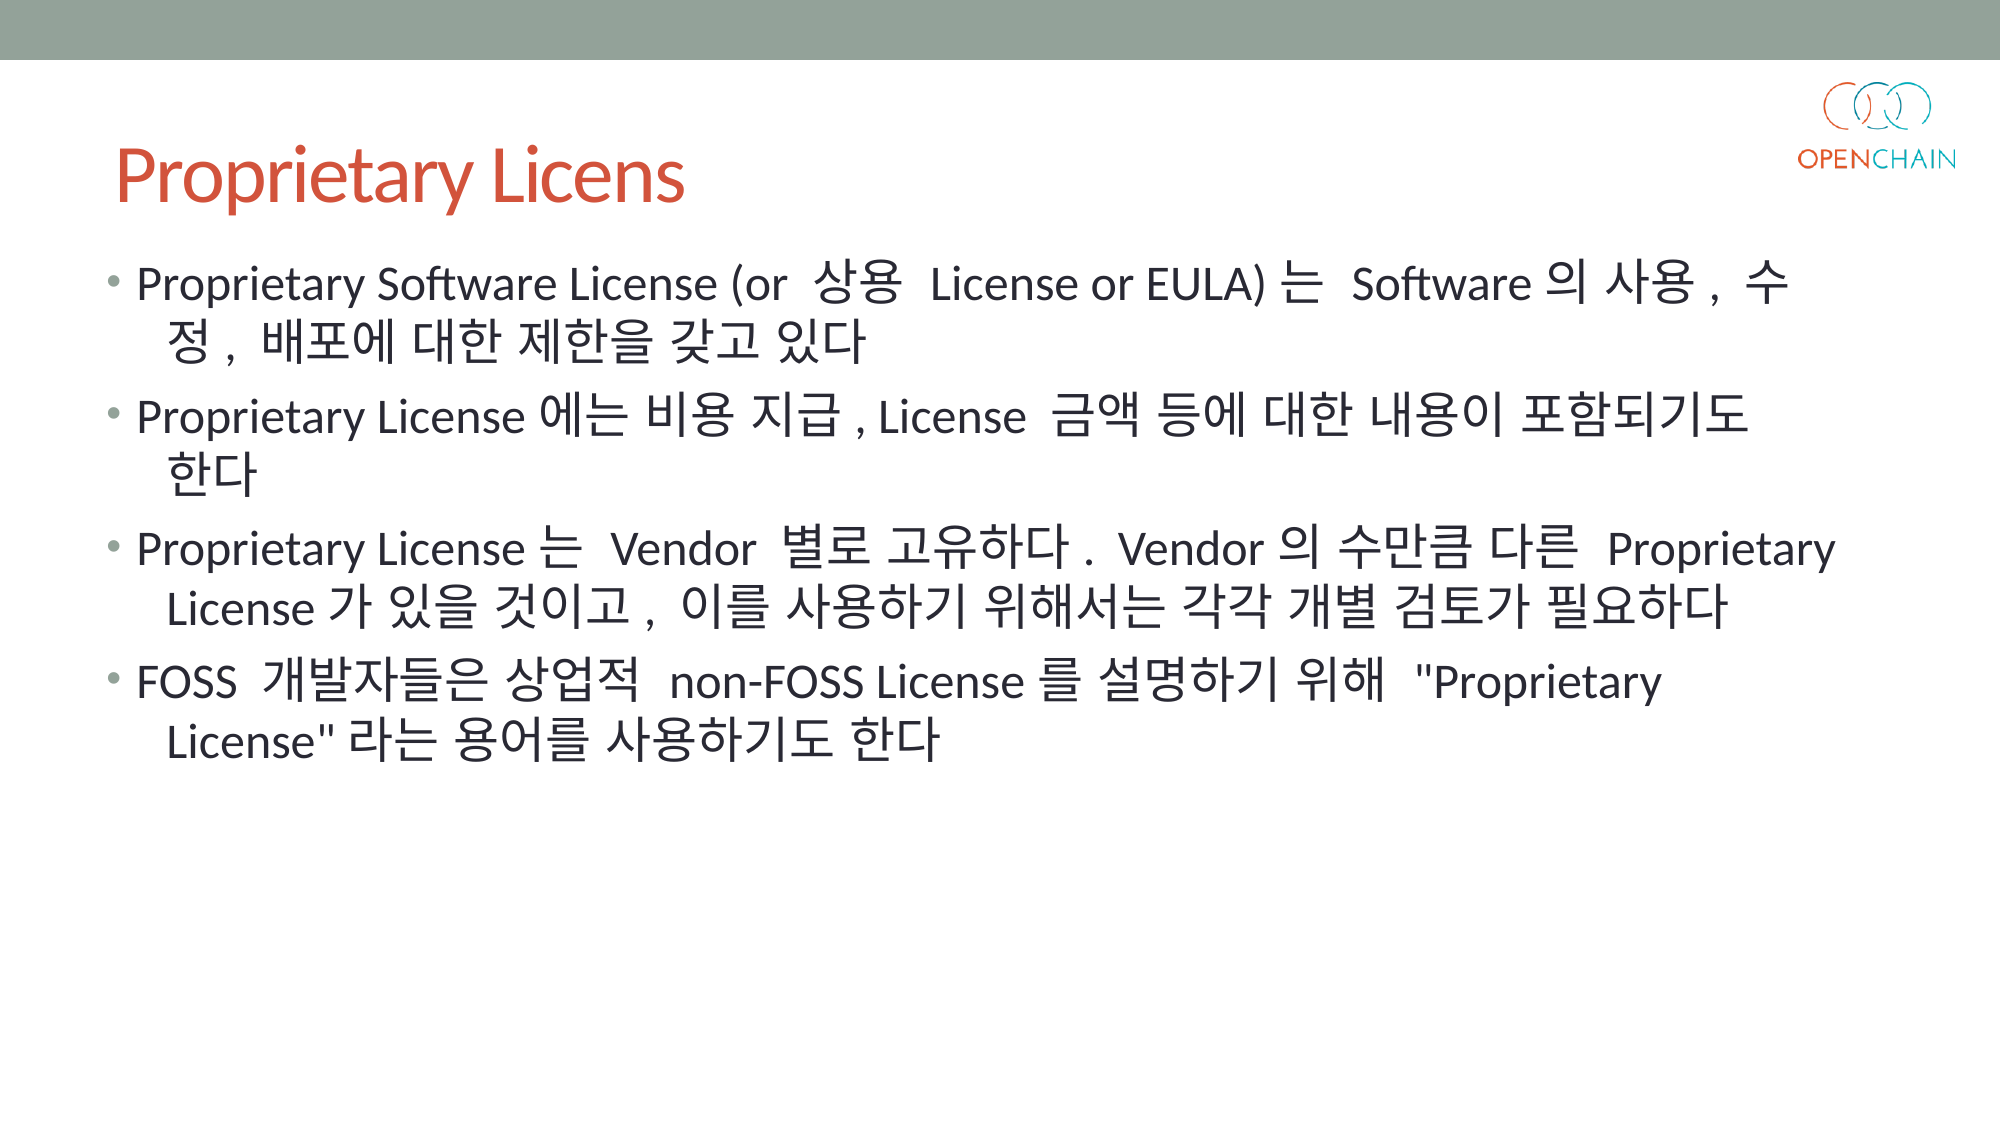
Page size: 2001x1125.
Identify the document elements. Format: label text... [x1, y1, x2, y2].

list Proprietary Software License (or 상용 License or EULA)는 Software의 사용, 수정, 배포에 대한 제한을 갖고 있다 Proprietary License에는 비용 지급, License 금액 등에 대한 내용이 포함되기도 한다 Proprietary License는 Vendor 별로 고유하다. Vendor의 수만큼 다른 Proprietary License가 있을 것이고, 이를 사용하기 위해서는 각각 개별 검토가 필요하다 FOSS 개발자들은 상업적 non-FOSS License를 설명하기 위해 "Proprietary License"라는 용어를 사용하기도 한다 [91, 243, 1863, 1093]
title Proprietary Licens [99, 87, 1900, 251]
